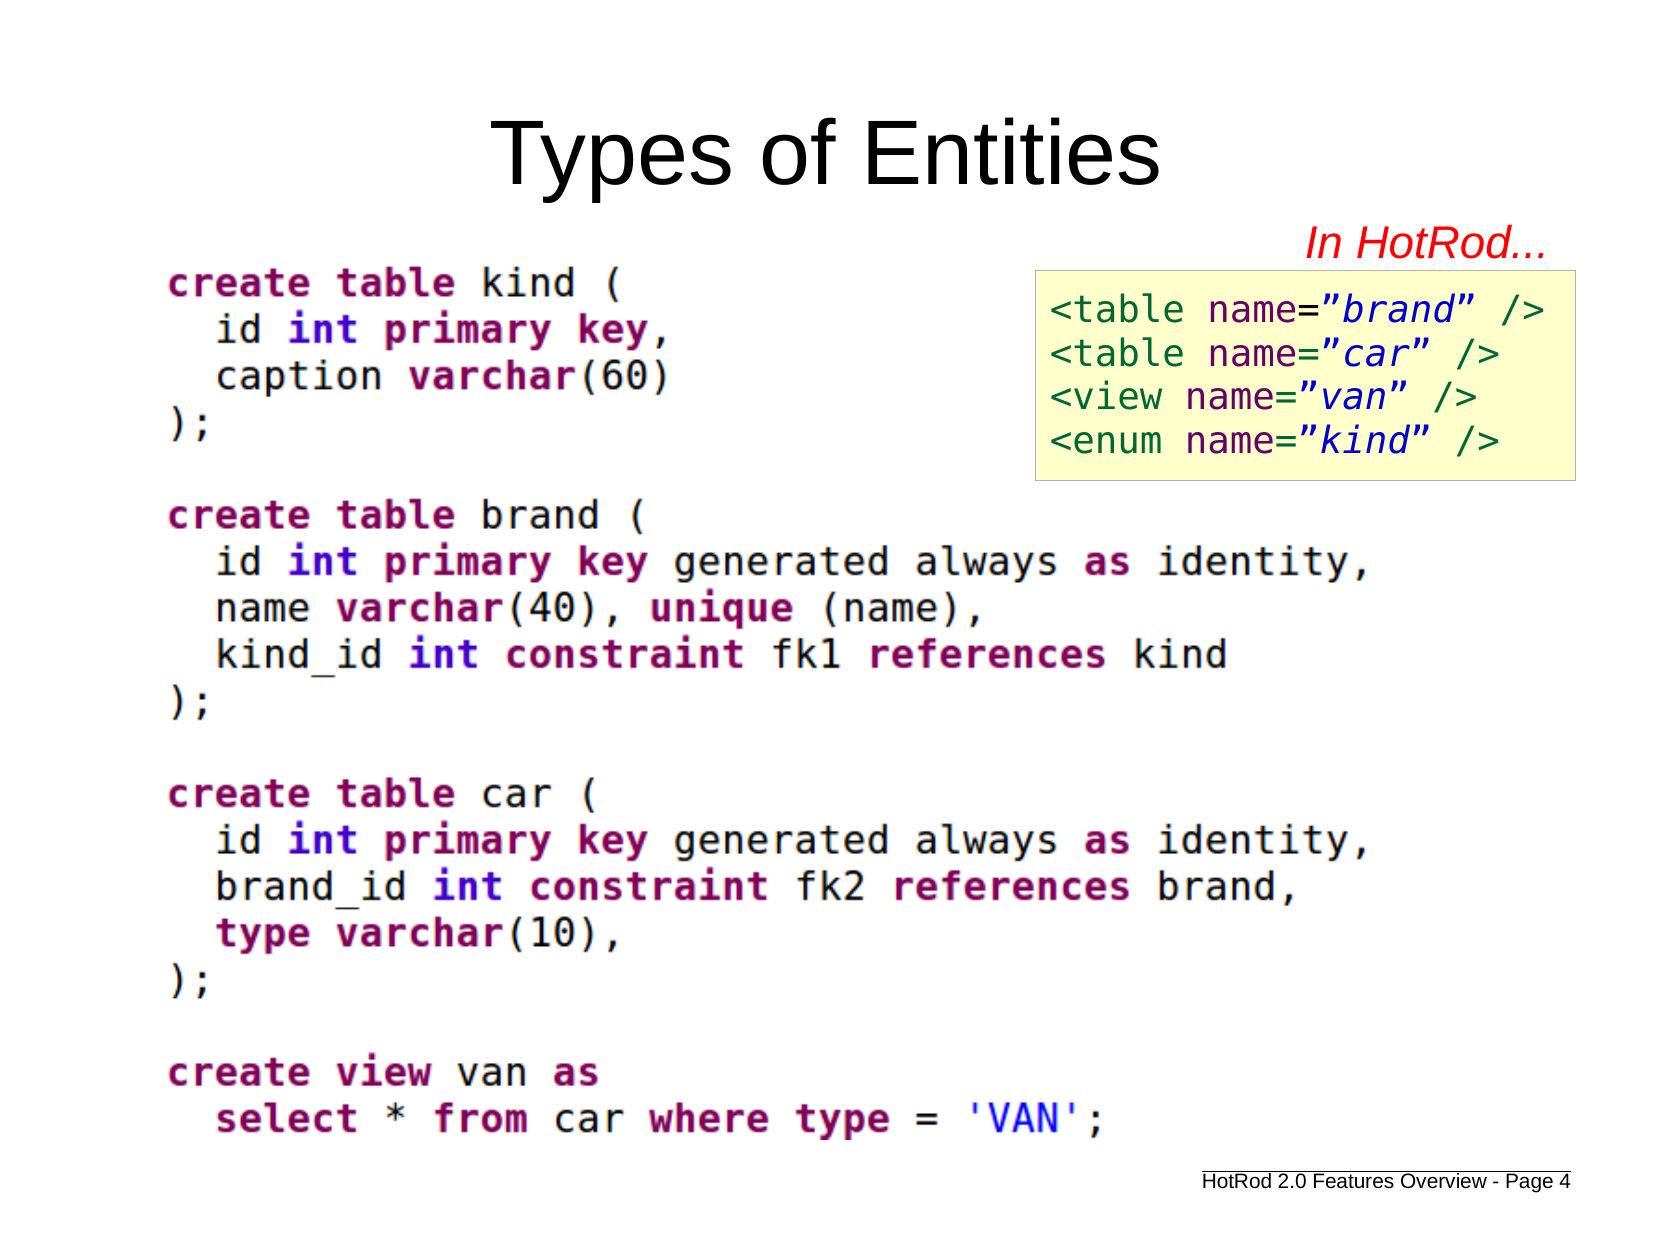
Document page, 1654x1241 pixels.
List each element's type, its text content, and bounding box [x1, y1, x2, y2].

picture [163, 257, 1376, 1141]
title Types of Entities [82, 49, 1571, 257]
text_box In HotRod... [1290, 210, 1591, 277]
text_box <table name=”brand” /> <table name=”car” /> <view name=”van” /> <enum name=”kind” /> [1035, 270, 1576, 481]
